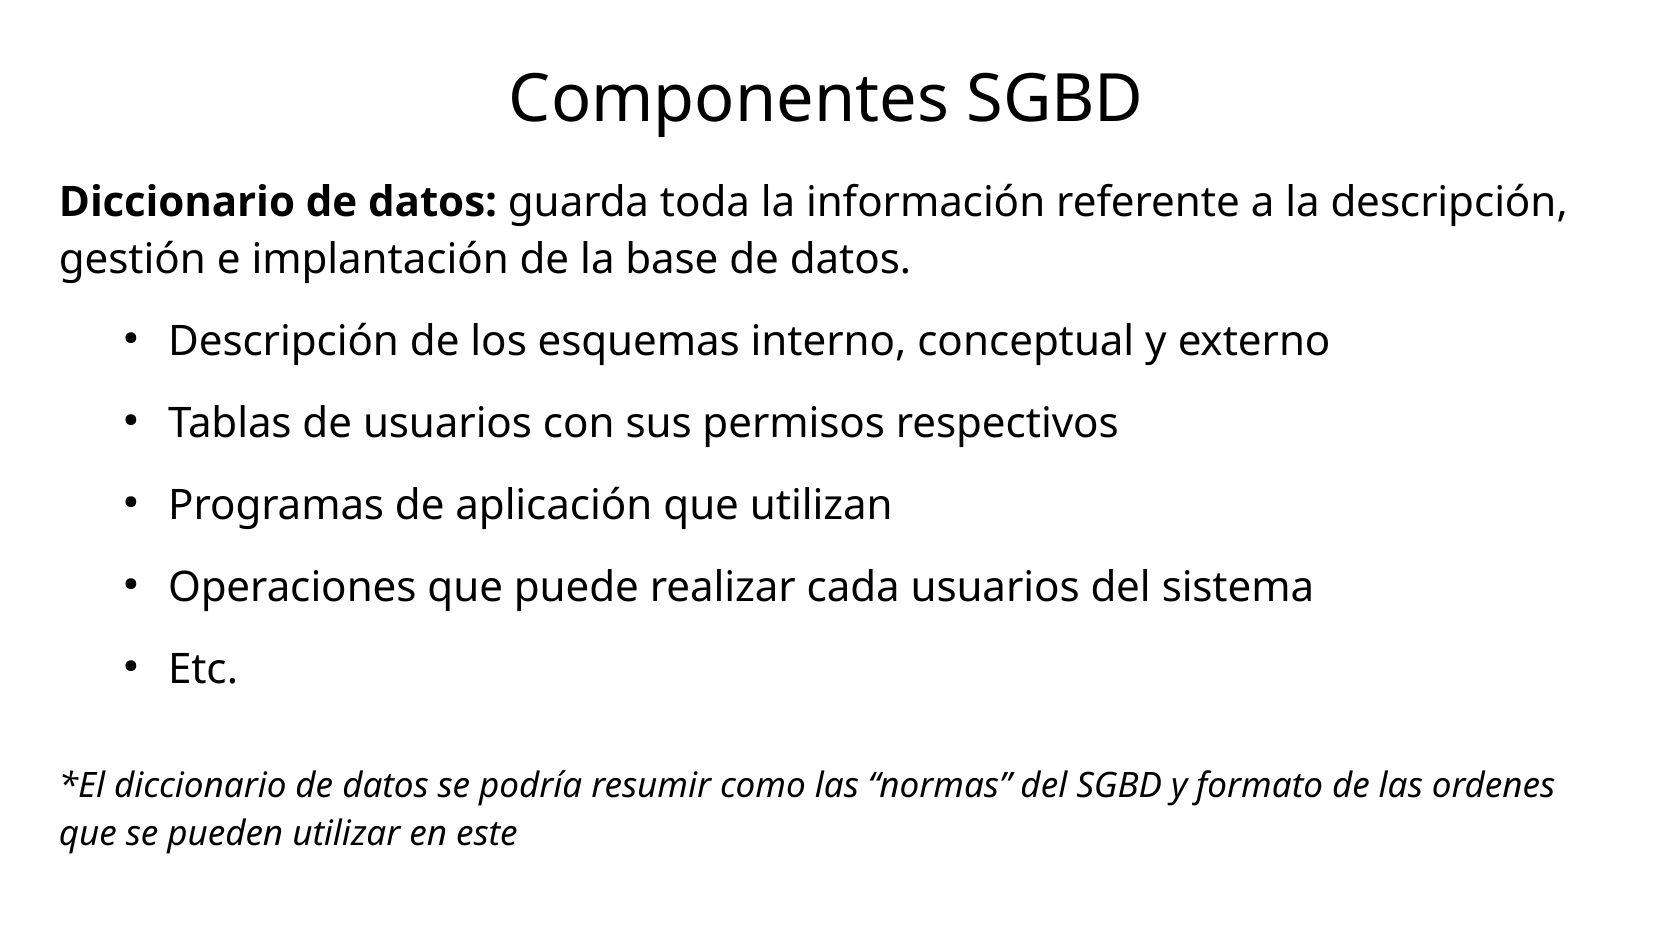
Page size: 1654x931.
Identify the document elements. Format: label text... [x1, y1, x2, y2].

list Diccionario de datos: guarda toda la información referente a la descripción, gestión e implantación de la base de datos. Descripción de los esquemas interno, conceptual y externo Tablas de usuarios con sus permisos respectivos Programas de aplicación que utilizan Operaciones que puede realizar cada usuarios del sistema Etc. *El diccionario de datos se podría resumir como las “normas” del SGBD y formato de las ordenes que se pueden utilizar en este [59, 171, 1583, 863]
title Componentes SGBD [82, 37, 1571, 154]
